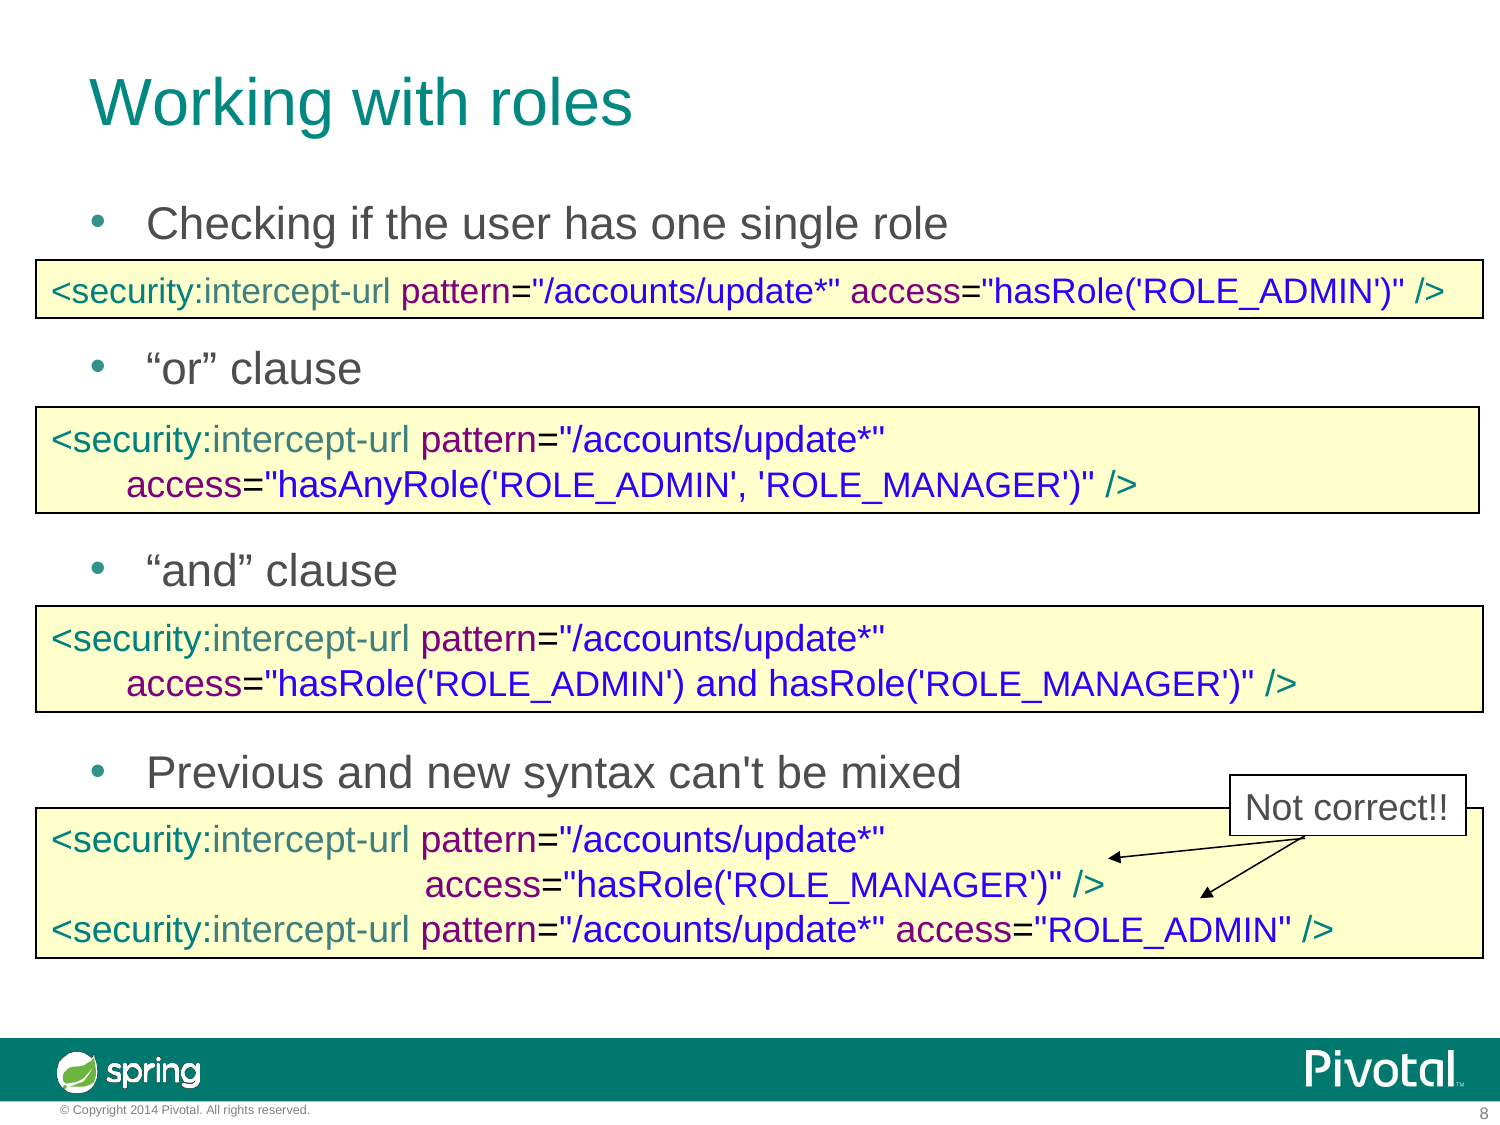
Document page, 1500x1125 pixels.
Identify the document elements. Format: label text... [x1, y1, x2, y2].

text_box <security:intercept-url pattern="/accounts/update*" access="hasRole('ROLE_MANAGER')" /> <security:intercept-url pattern="/accounts/update*" access="ROLE_ADMIN" /> [36, 807, 1484, 959]
picture [32, 1041, 210, 1103]
title Working with roles [75, 45, 1426, 154]
list Checking if the user has one single role “or” clause “and” clause Previous and new syntax can't be mixed [75, 185, 1426, 260]
text_box <security:intercept-url pattern="/accounts/update*" access="hasRole('ROLE_ADMIN')" /> [36, 260, 1484, 319]
list Checking if the user has one single role “or” clause “and” clause Previous and new syntax can't be mixed [75, 513, 1426, 606]
text_box Not correct!! [1229, 775, 1467, 836]
list Checking if the user has one single role “or” clause “and” clause Previous and new syntax can't be mixed [75, 712, 1426, 807]
text_box <security:intercept-url pattern="/accounts/update*" access="hasRole('ROLE_ADMIN') and hasRole('ROLE_MANAGER')" /> [36, 606, 1484, 712]
picture [1306, 1050, 1464, 1087]
text_box <security:intercept-url pattern="/accounts/update*" access="hasAnyRole('ROLE_ADMIN', 'ROLE_MANAGER')" /> [36, 407, 1480, 513]
list Checking if the user has one single role “or” clause “and” clause Previous and new syntax can't be mixed [75, 319, 1426, 407]
